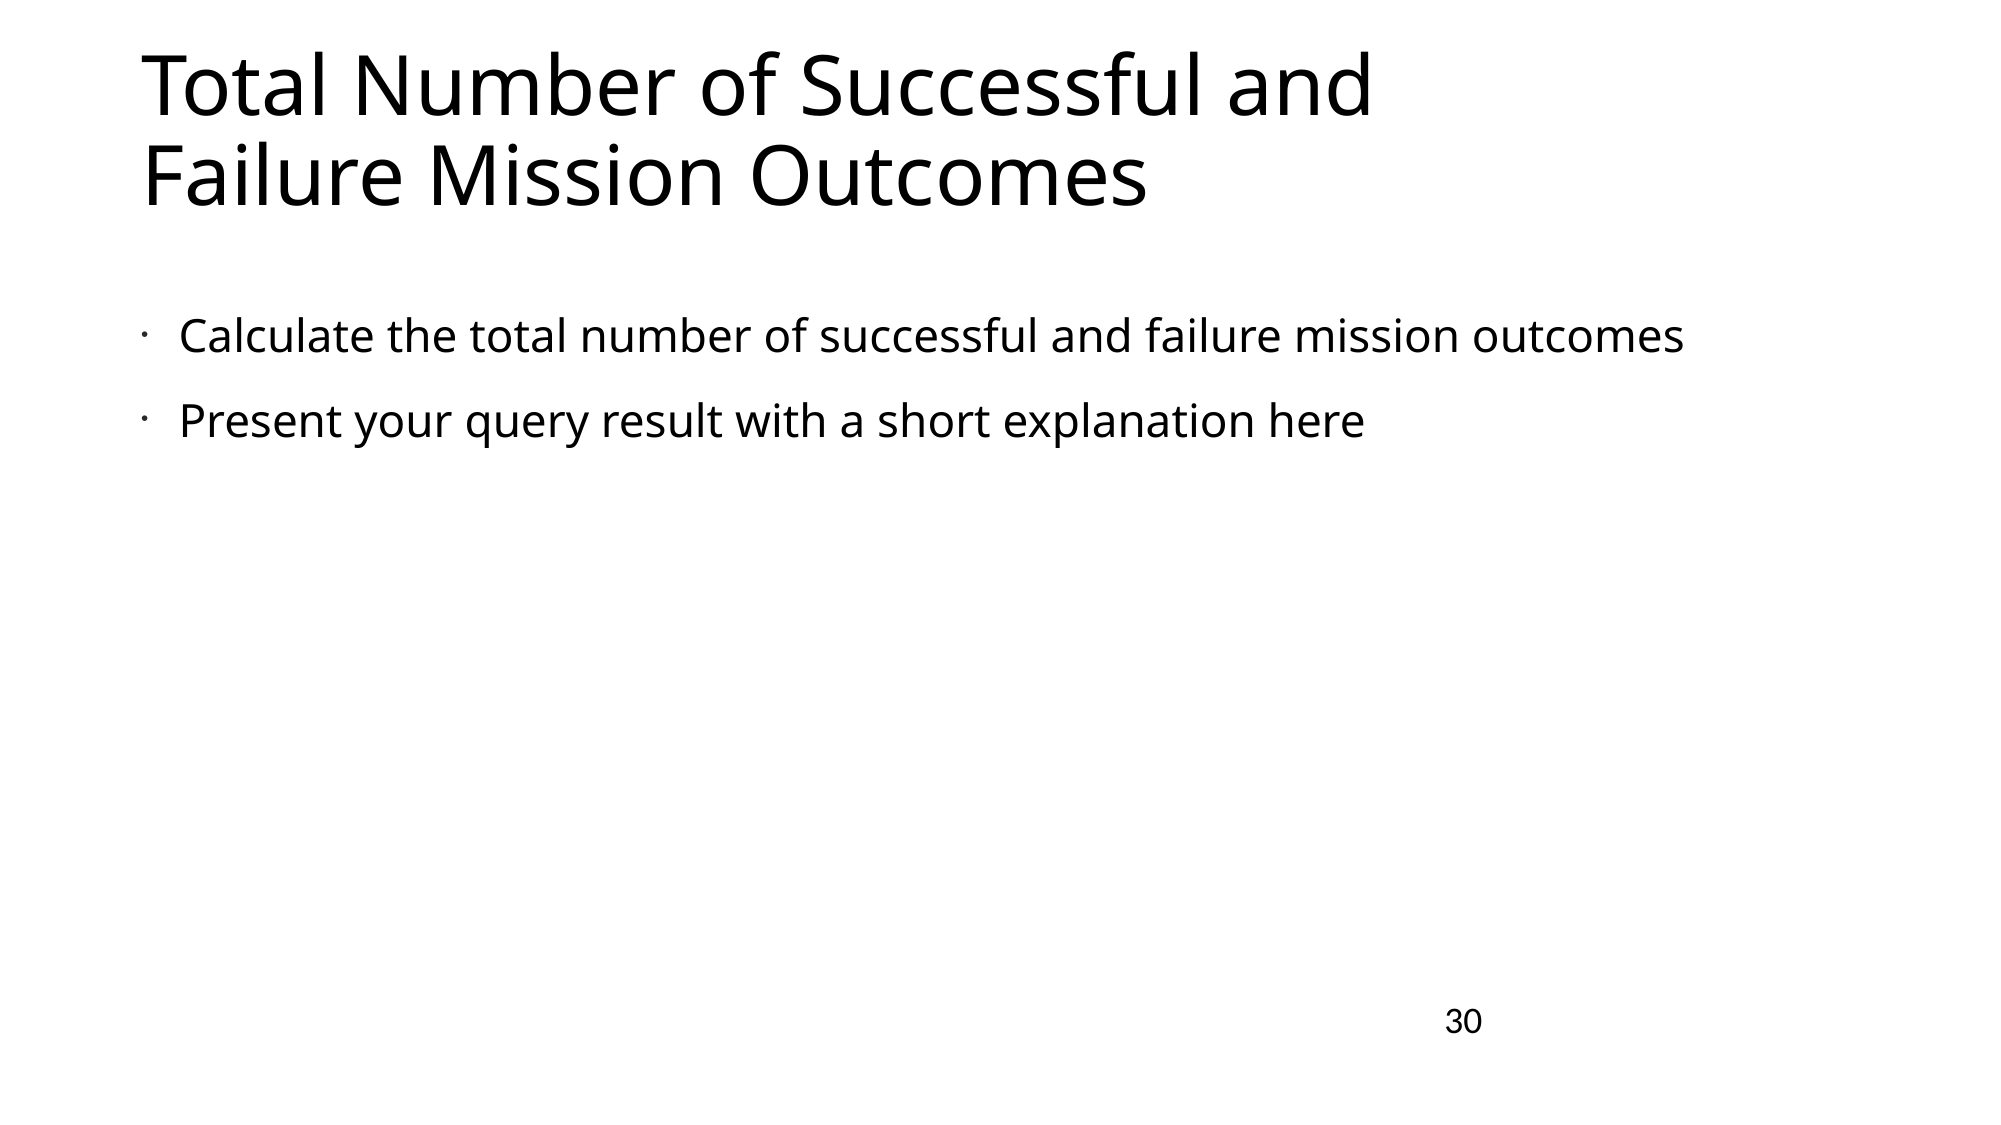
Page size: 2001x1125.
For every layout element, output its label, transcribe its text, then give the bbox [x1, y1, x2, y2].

text_box Total Number of Successful and Failure Mission Outcomes [126, 88, 1852, 179]
slide_number <szám> [1429, 988, 1880, 1055]
list Calculate the total number of successful and failure mission outcomes Present your query result with a short explanation here [126, 299, 1725, 1014]
